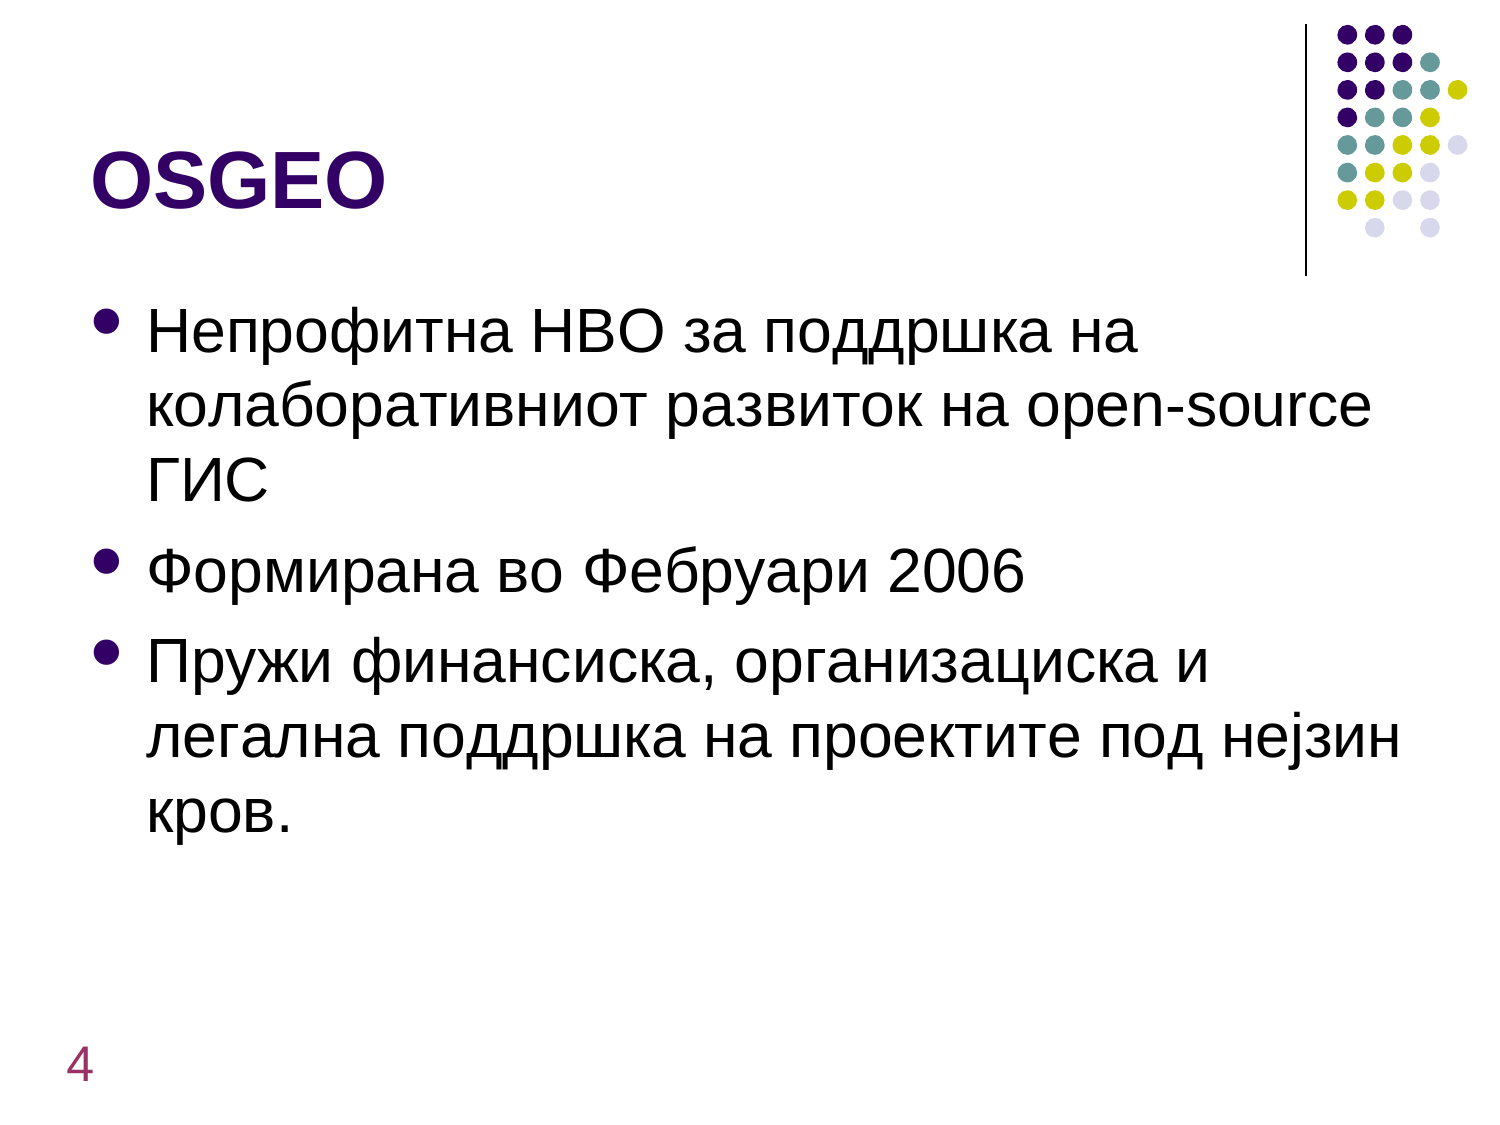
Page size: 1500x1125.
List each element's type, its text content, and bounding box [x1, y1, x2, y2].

title OSGEO [74, 20, 1313, 233]
list Непрофитна НВО за поддршка на колаборативниот развиток на open-source ГИС Формирана во Фебруари 2006 Пружи финансиска, организациска и легална поддршка на проектите под нејзин кров. [75, 282, 1426, 1006]
